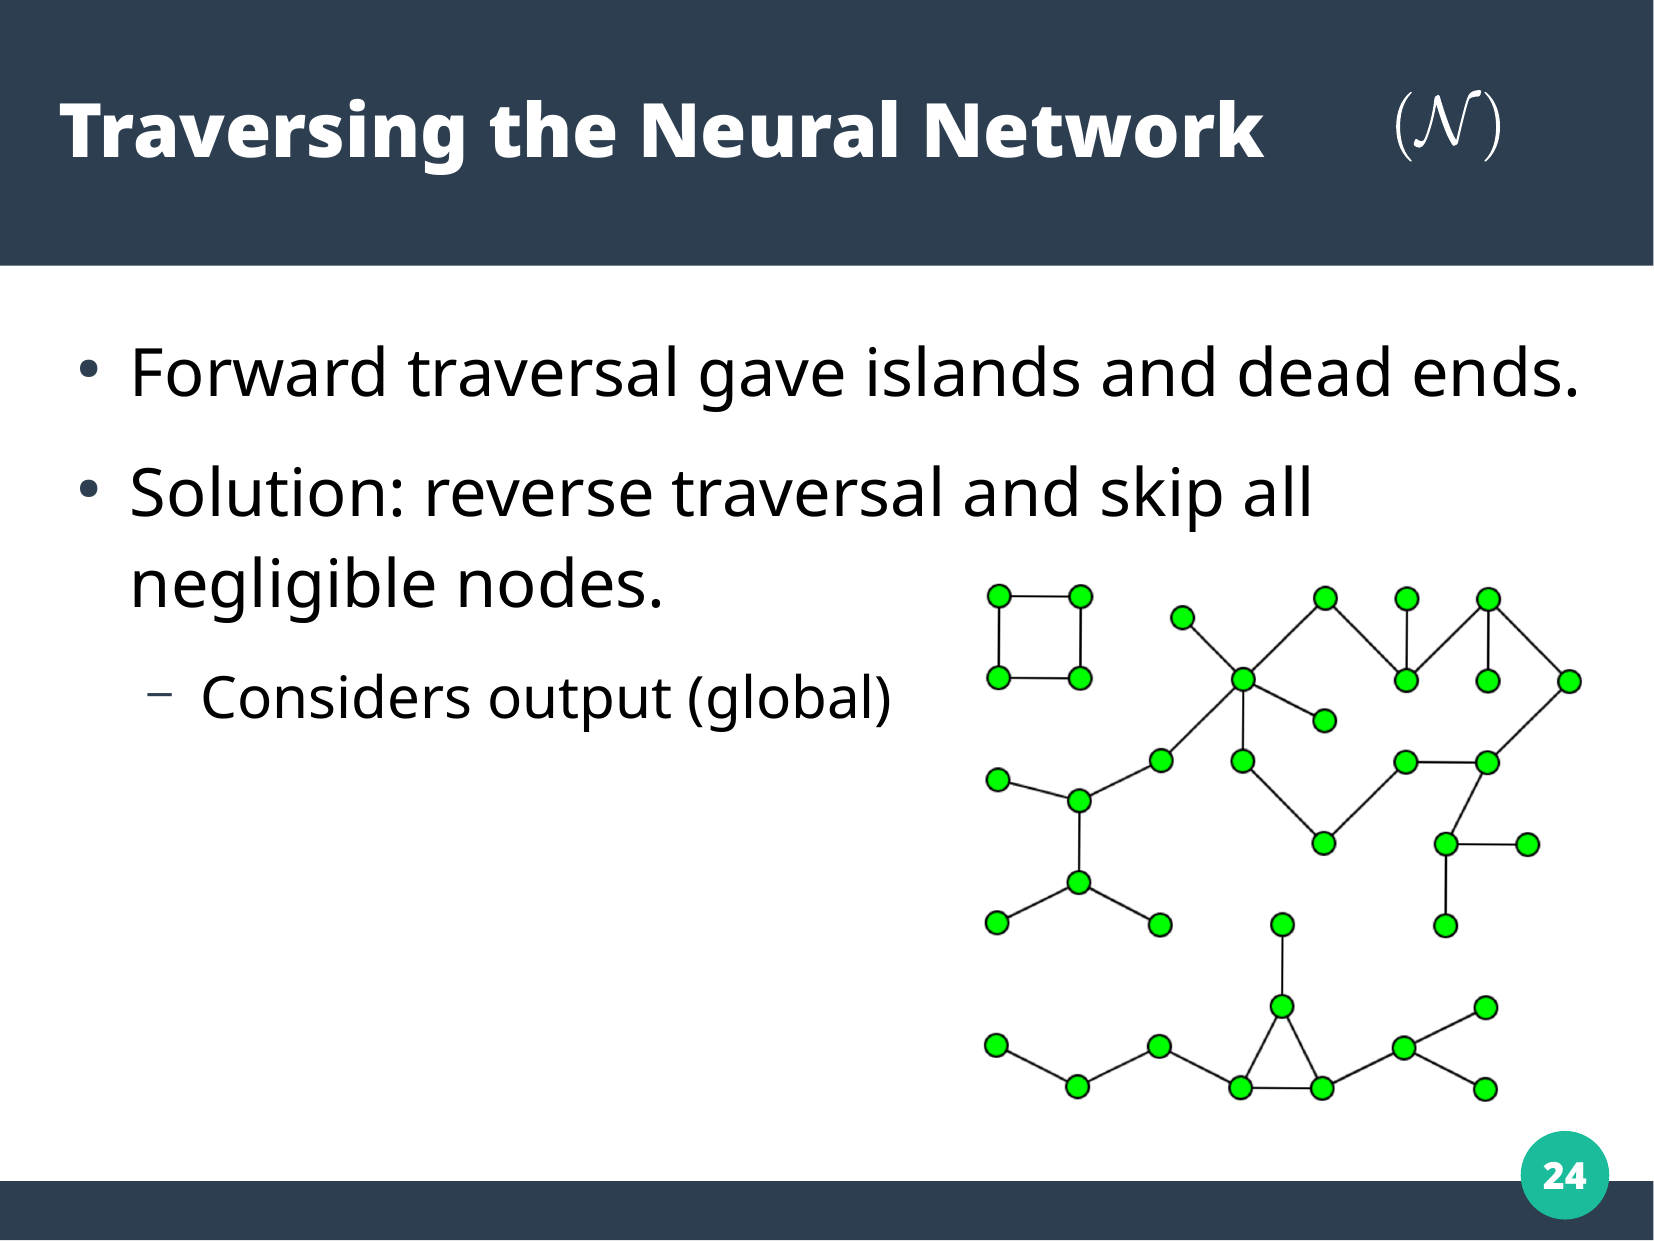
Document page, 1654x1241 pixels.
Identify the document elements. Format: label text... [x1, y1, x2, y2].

picture [1389, 90, 1501, 162]
list Forward traversal gave islands and dead ends. Solution: reverse traversal and skip all negligible nodes. Considers output (global) [59, 324, 1595, 1152]
picture [975, 576, 1590, 1111]
title Traversing the Neural Network [59, 49, 1595, 207]
